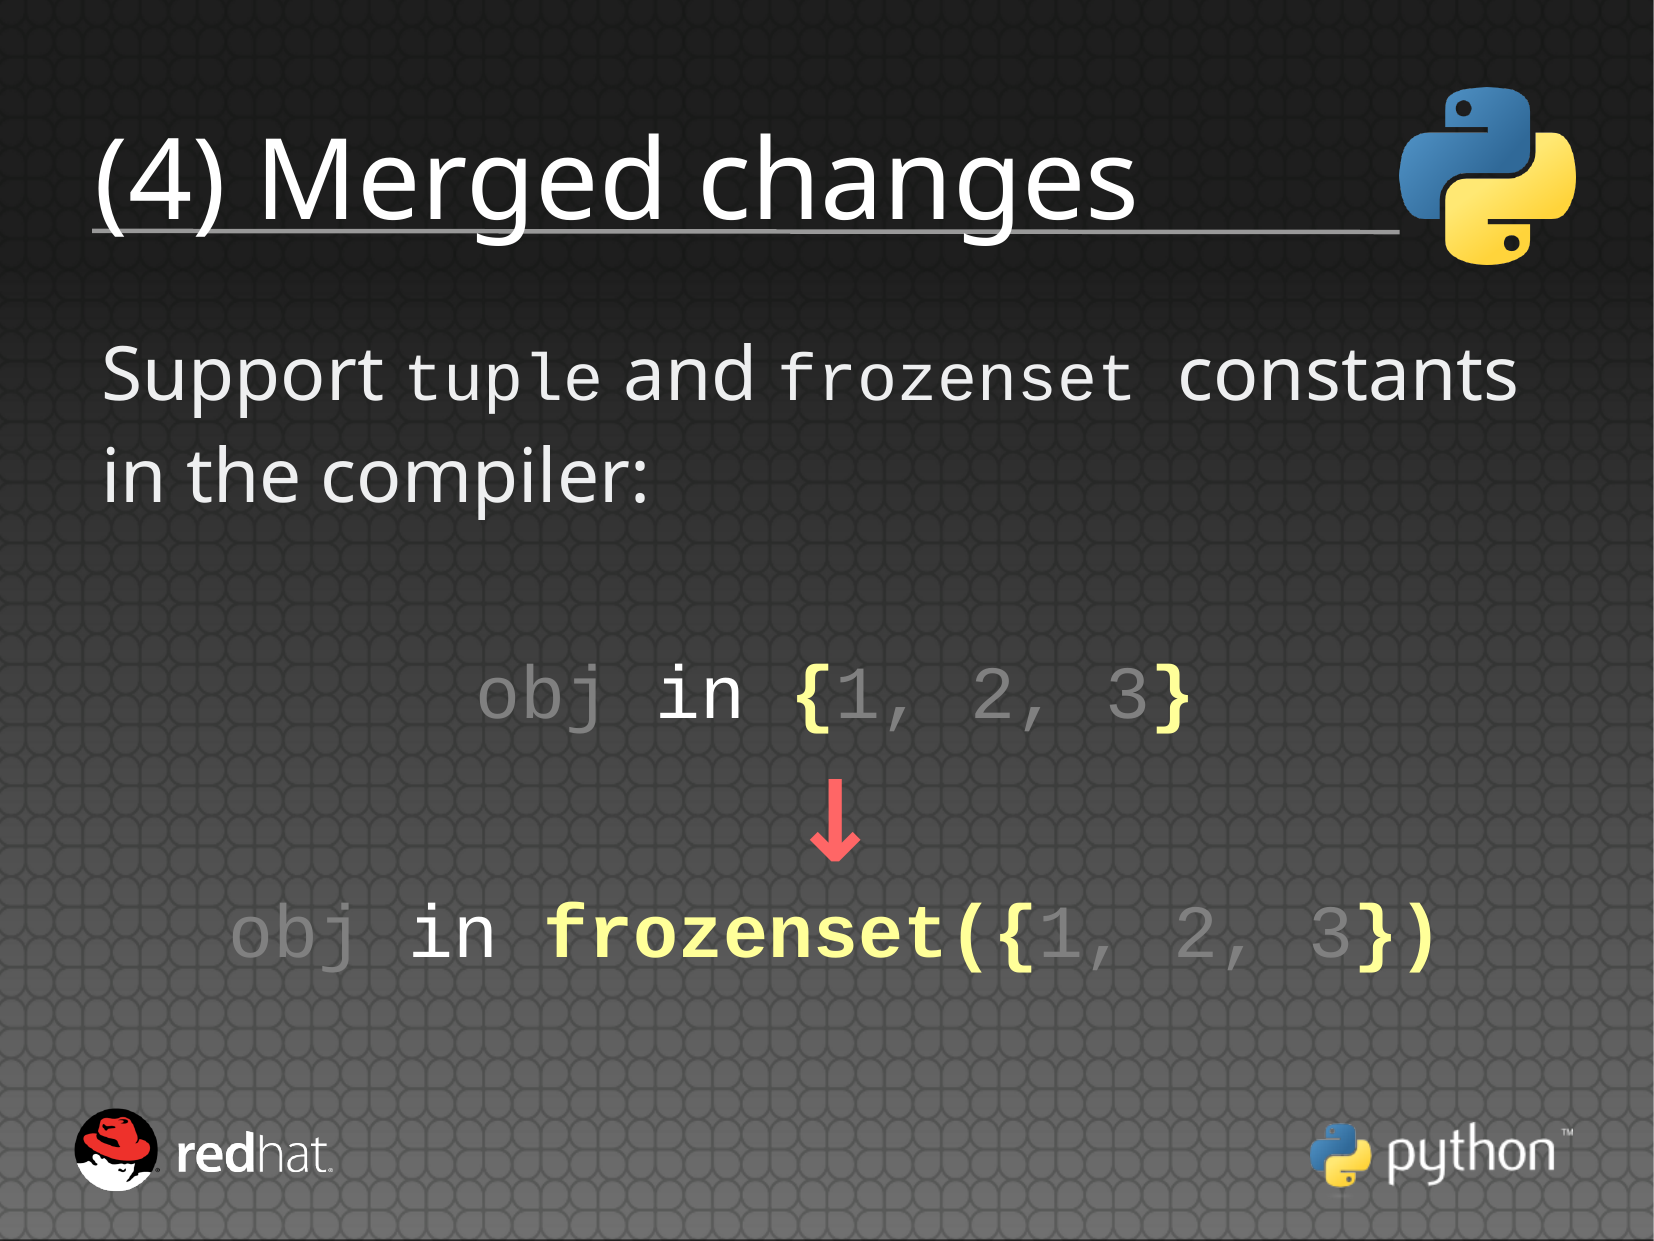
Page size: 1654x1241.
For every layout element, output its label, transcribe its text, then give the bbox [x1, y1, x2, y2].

list Support tuple and frozenset constants in the compiler: obj in {1, 2, 3} ↓ obj in frozenset({1, 2, 3}) [30, 320, 1571, 1093]
picture [0, 0, 1654, 1241]
title (4) Merged changes [94, 100, 1426, 251]
